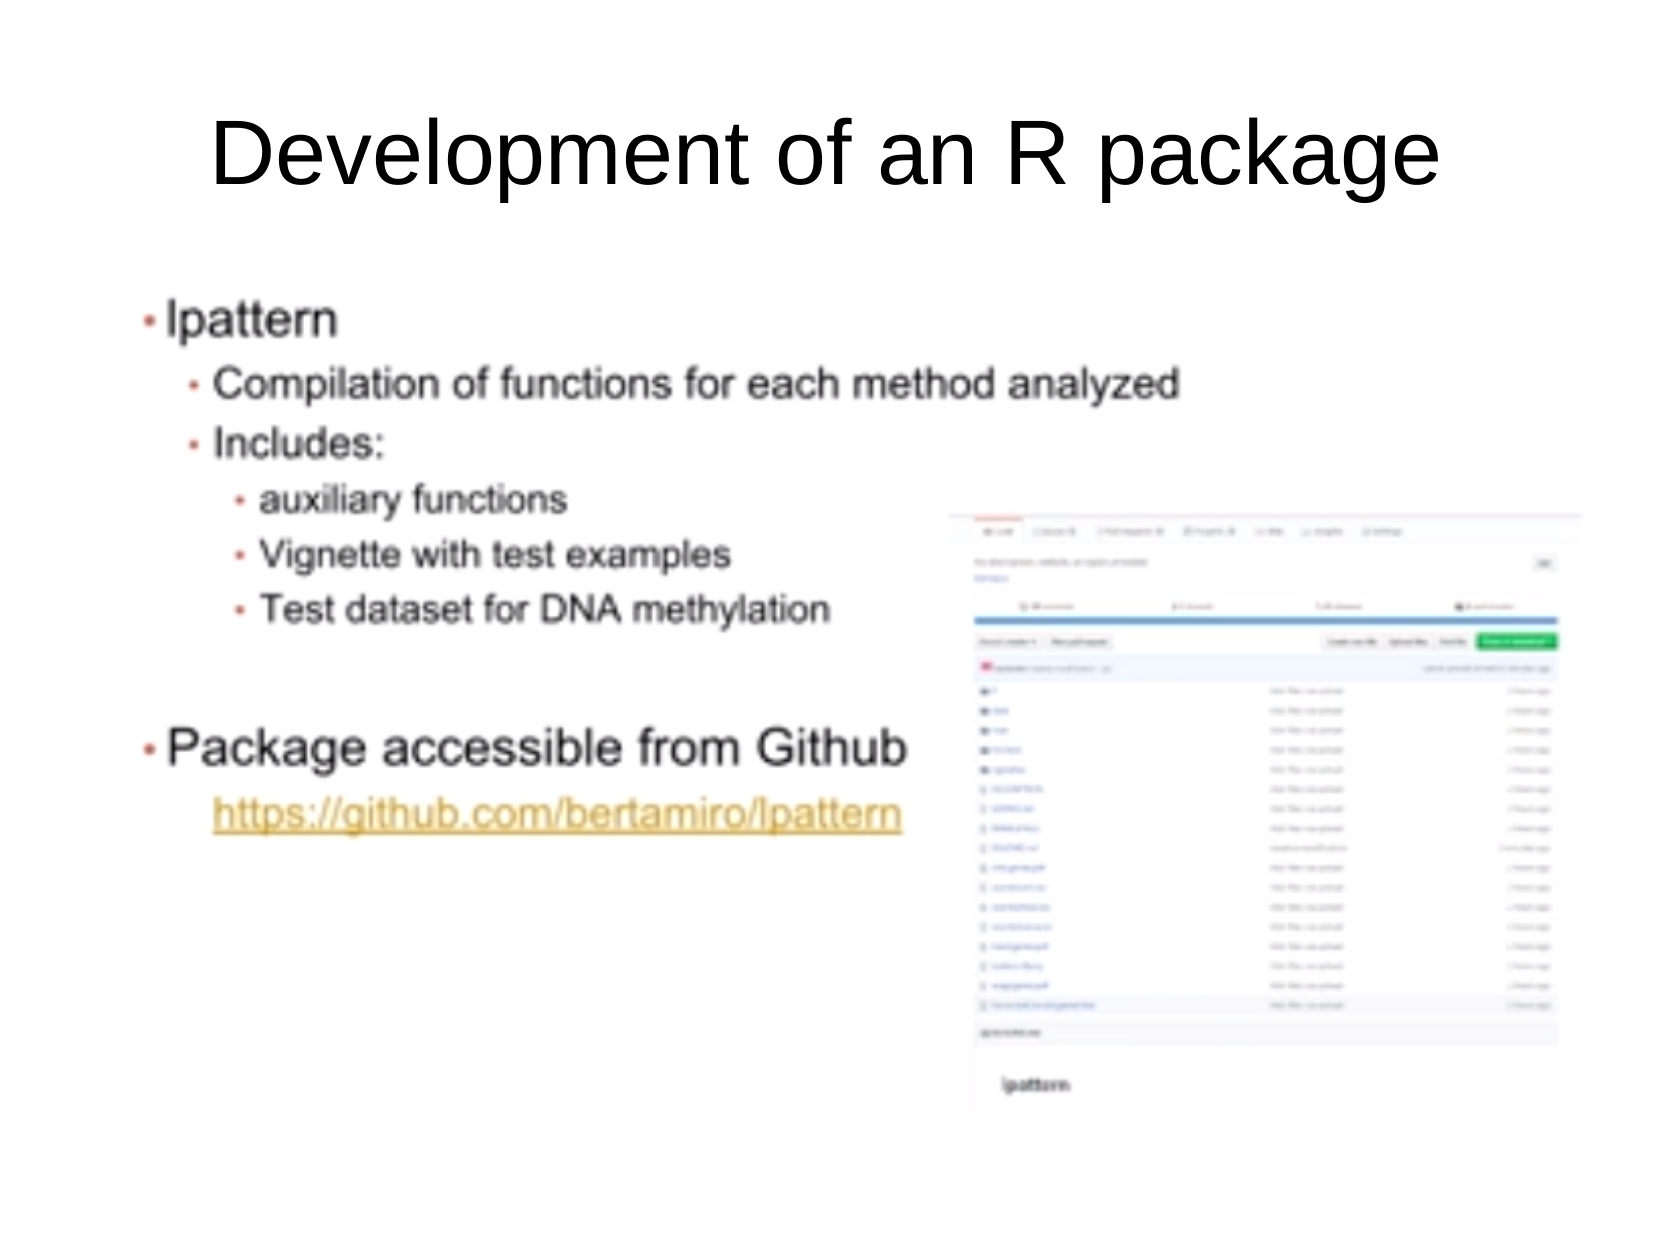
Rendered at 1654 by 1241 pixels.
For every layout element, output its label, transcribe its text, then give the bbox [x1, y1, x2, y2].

picture [64, 260, 1585, 1143]
title Development of an R package [82, 49, 1571, 257]
